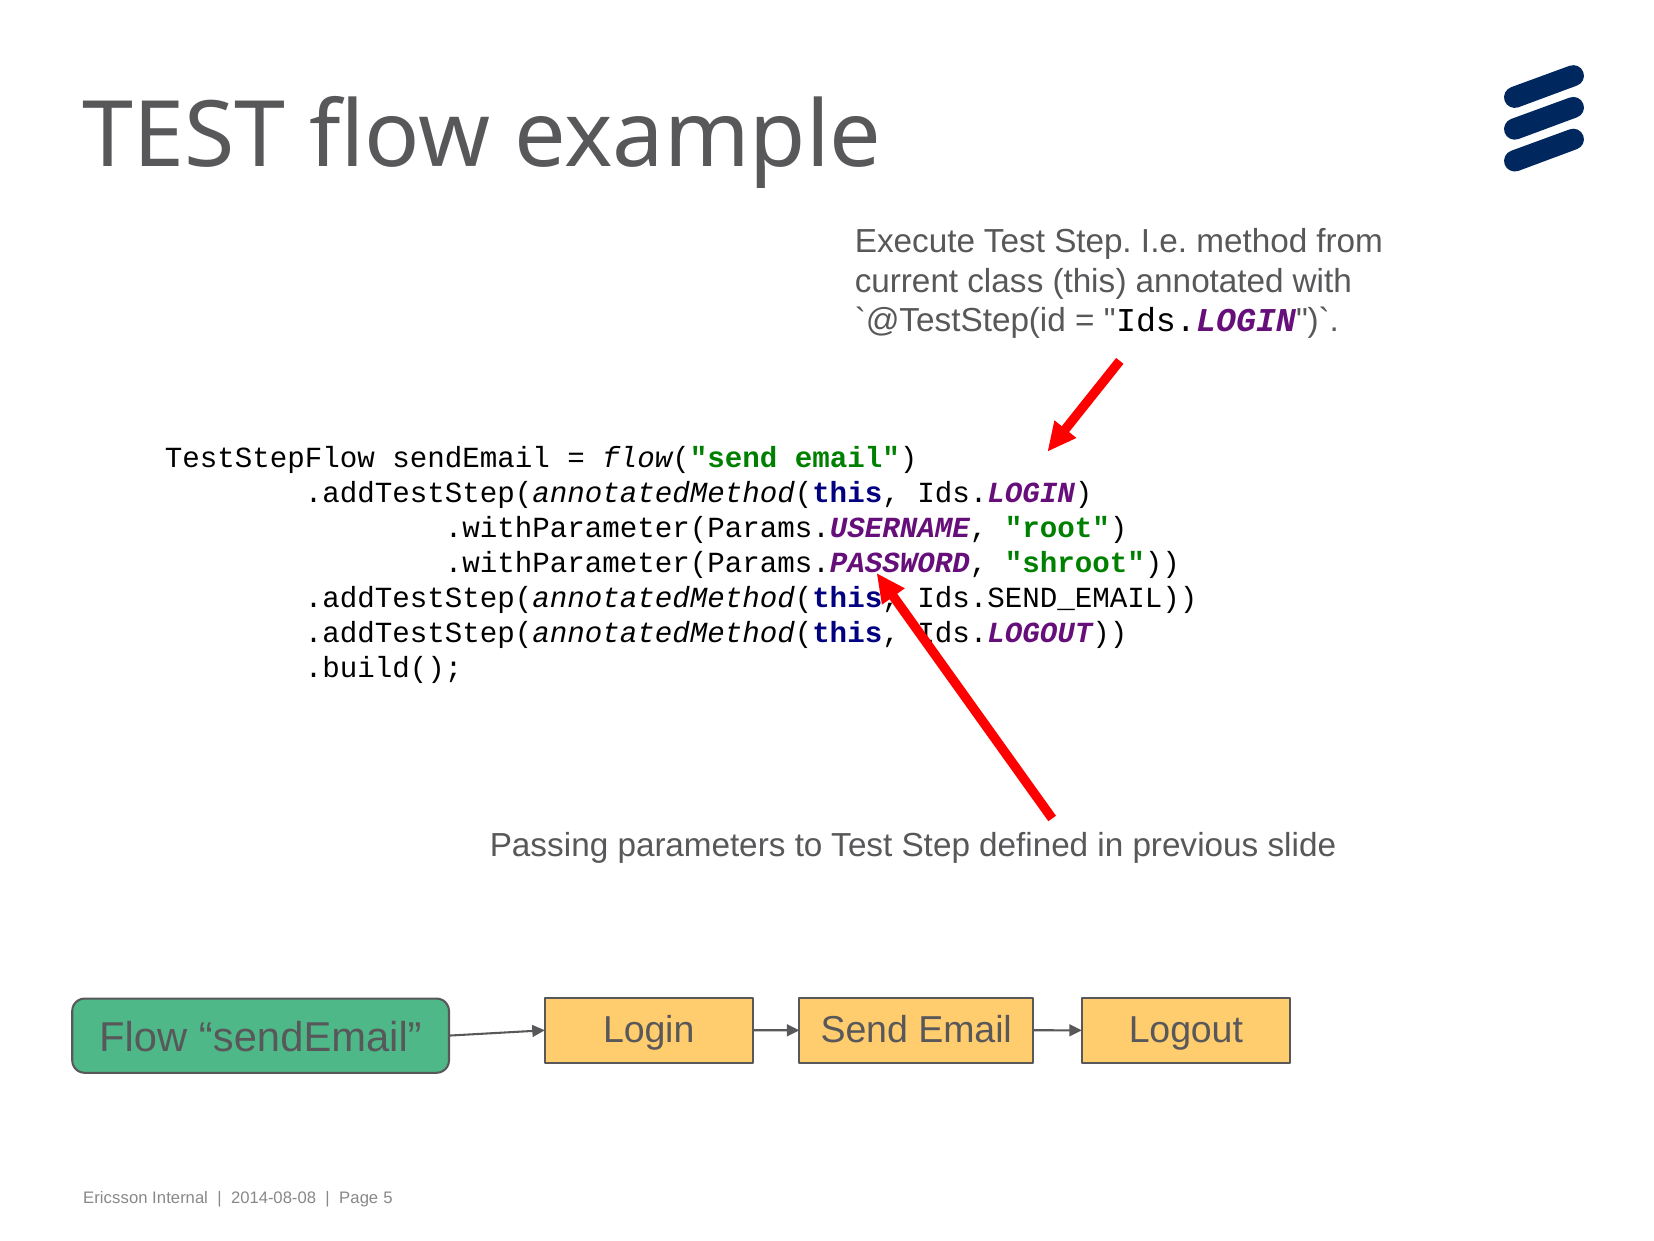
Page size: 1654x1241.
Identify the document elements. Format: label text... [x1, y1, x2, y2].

text_box Execute Test Step. I.e. method from current class (this) annotated with `@TestStep(id = "Ids.LOGIN")`. [839, 211, 1465, 347]
text_box Passing parameters to Test Step defined in previous slide [475, 815, 1443, 910]
text_box Flow “sendEmail” [72, 998, 449, 1073]
text_box Send Email [799, 997, 1034, 1063]
title TEST flow example [71, 43, 1427, 240]
text_box Login [544, 997, 753, 1063]
text_box TestStepFlow sendEmail = flow("send email") .addTestStep(annotatedMethod(this, Ids.LOGIN) .withParameter(Params.USERNAME, "root") .withParameter(Params.PASSWORD, "shroot")) .addTestStep(annotatedMethod(this, Ids.SEND_EMAIL)) .addTestStep(annotatedMethod(this, Ids.LOGOUT)) .build(); [149, 430, 1449, 691]
text_box Logout [1081, 997, 1290, 1063]
text_box [449, 1030, 545, 1036]
